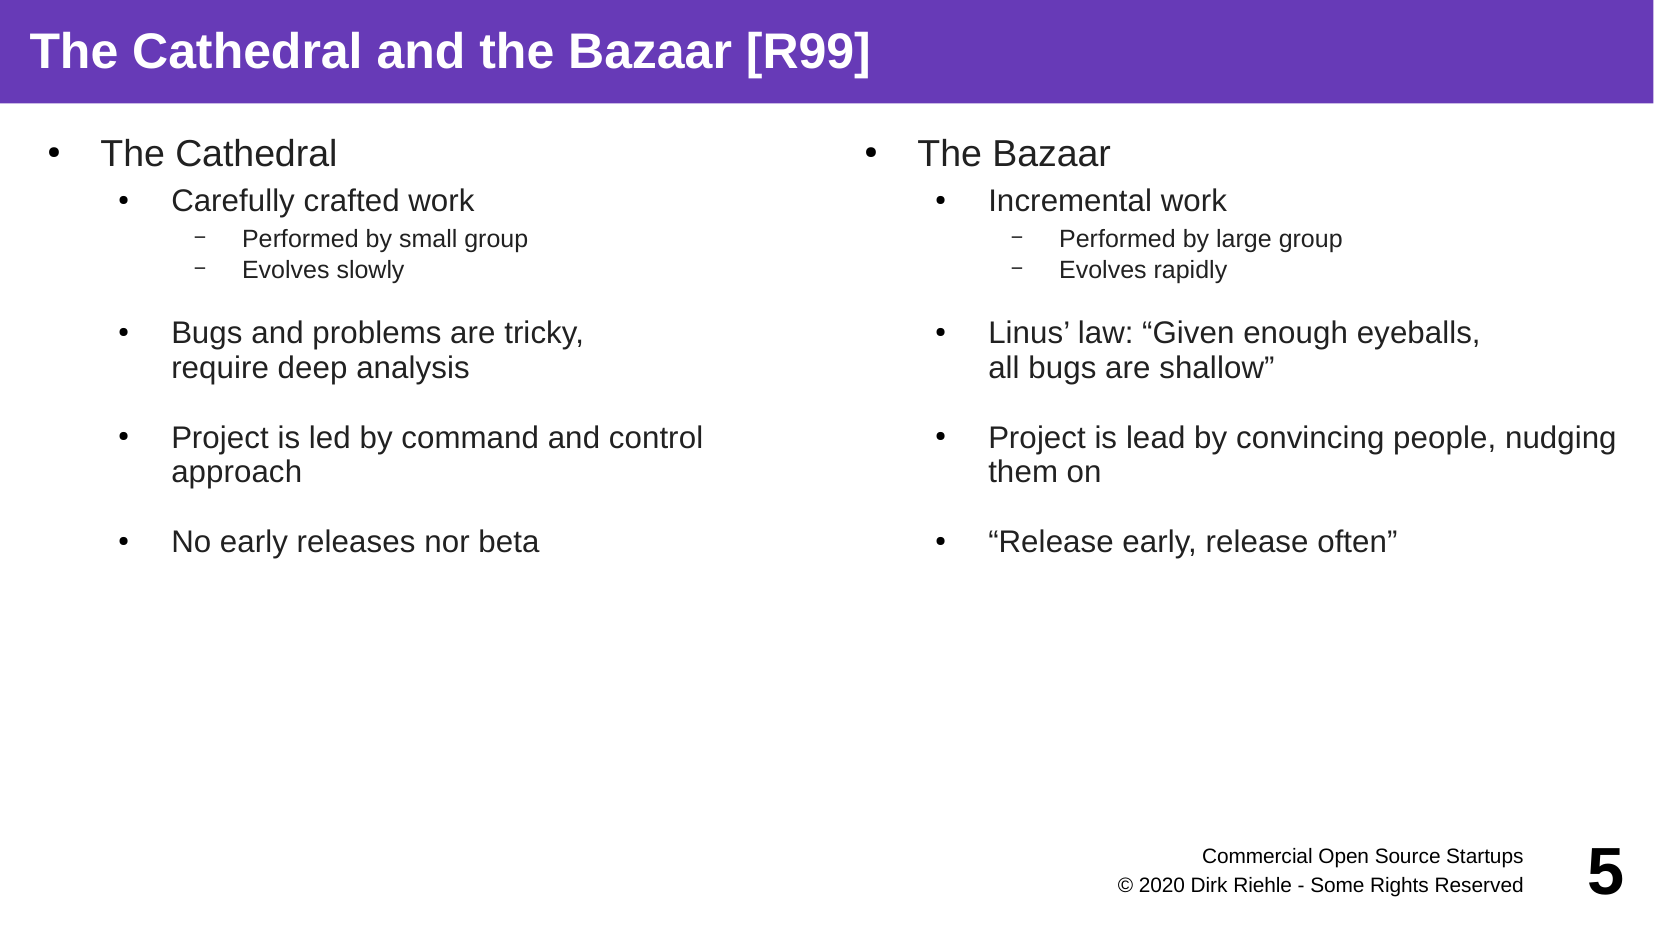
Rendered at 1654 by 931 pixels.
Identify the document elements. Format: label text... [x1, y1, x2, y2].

title The Cathedral and the Bazaar [R99] [0, 0, 1654, 104]
list The Bazaar Incremental work Performed by large group Evolves rapidly Linus’ law: “Given enough eyeballs, all bugs are shallow” Project is lead by convincing people, nudging them on “Release early, release often” [846, 132, 1625, 813]
list The Cathedral Carefully crafted work Performed by small group Evolves slowly Bugs and problems are tricky, require deep analysis Project is led by command and control approach No early releases nor beta [29, 132, 808, 813]
